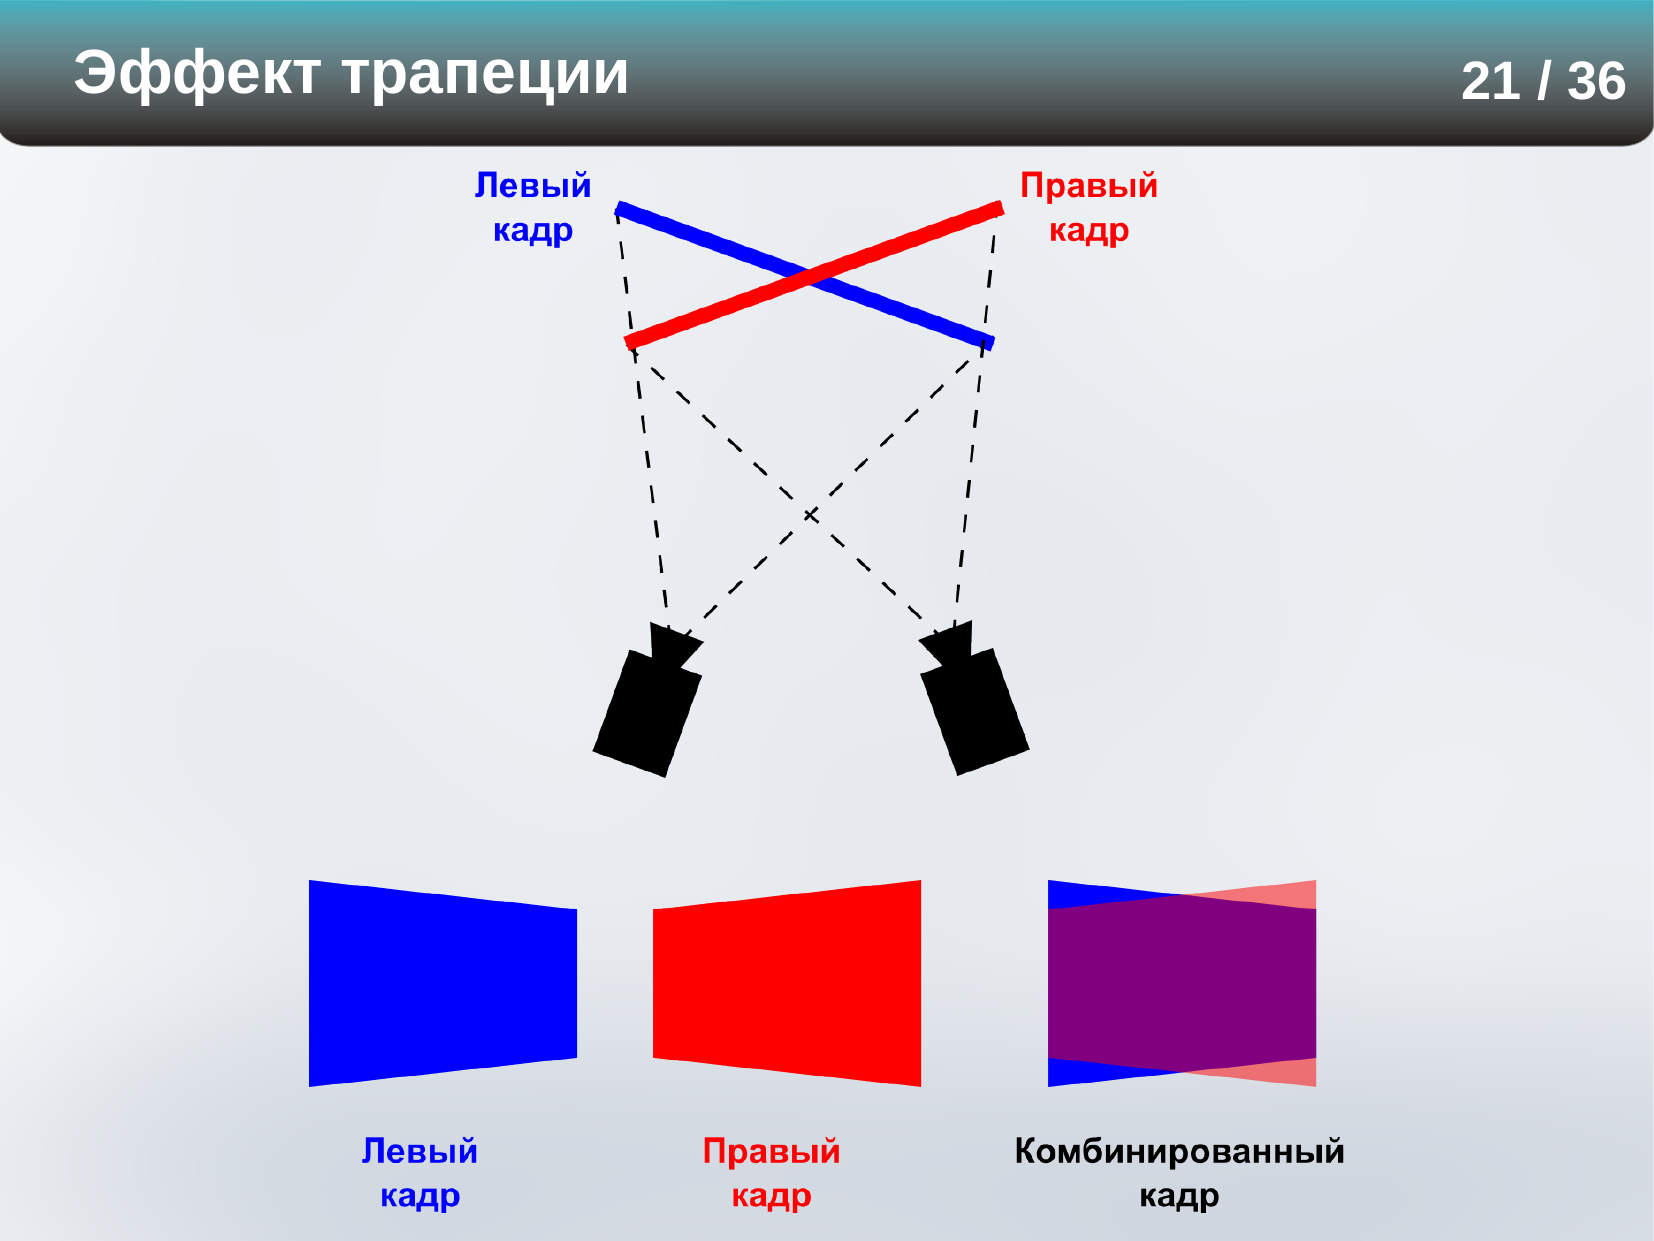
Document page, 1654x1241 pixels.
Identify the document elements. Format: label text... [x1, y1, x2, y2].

text_box 5 / 36 [1446, 42, 1654, 179]
picture [0, 0, 1654, 1241]
text_box Эффект трапеции [59, 29, 1359, 115]
